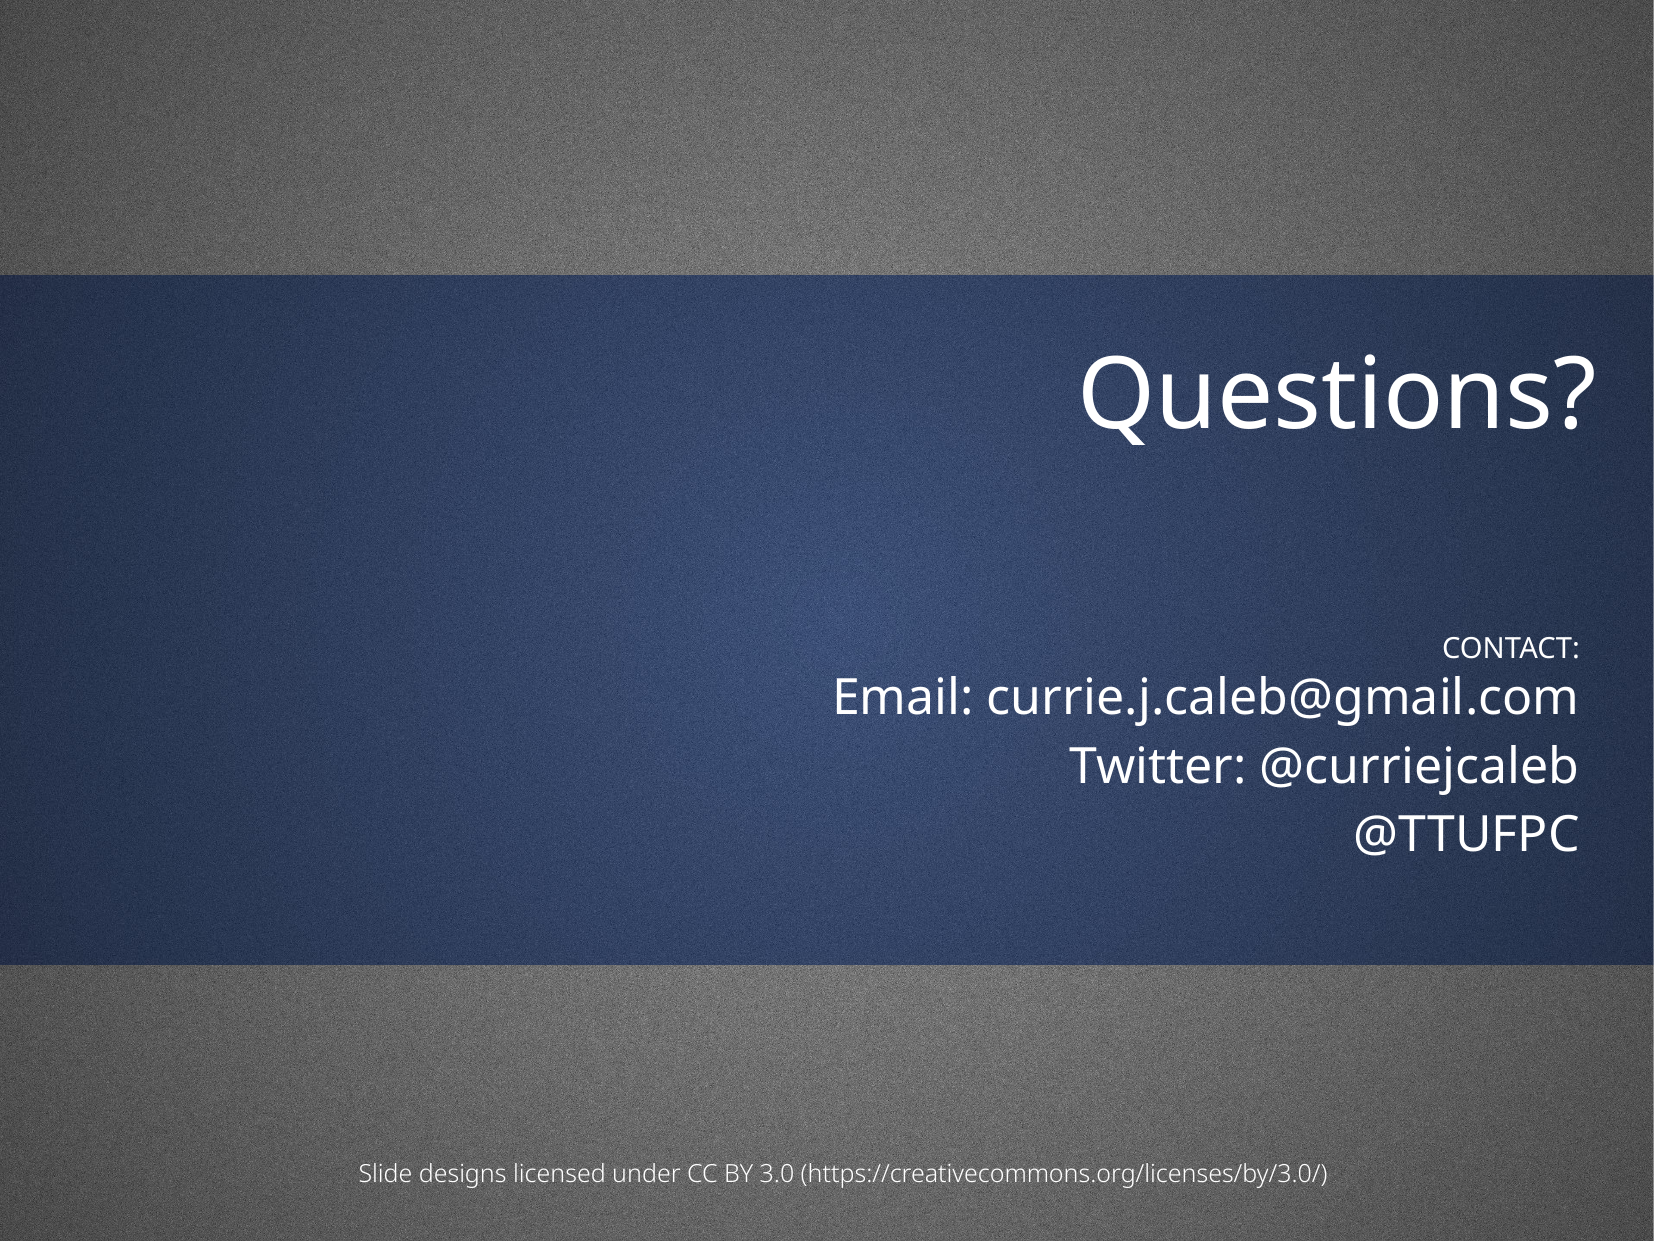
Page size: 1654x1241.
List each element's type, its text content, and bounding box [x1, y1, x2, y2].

text_box CONTACT: [59, 620, 1595, 672]
picture [0, 0, 1654, 1241]
title Questions? [22, 326, 1598, 452]
text_box Email: currie.j.caleb@gmail.com Twitter: @curriejcaleb @TTUFPC [59, 672, 1595, 857]
text_box Slide designs licensed under CC BY 3.0 (https://creativecommons.org/licenses/by/3.0/) [75, 1126, 1613, 1197]
